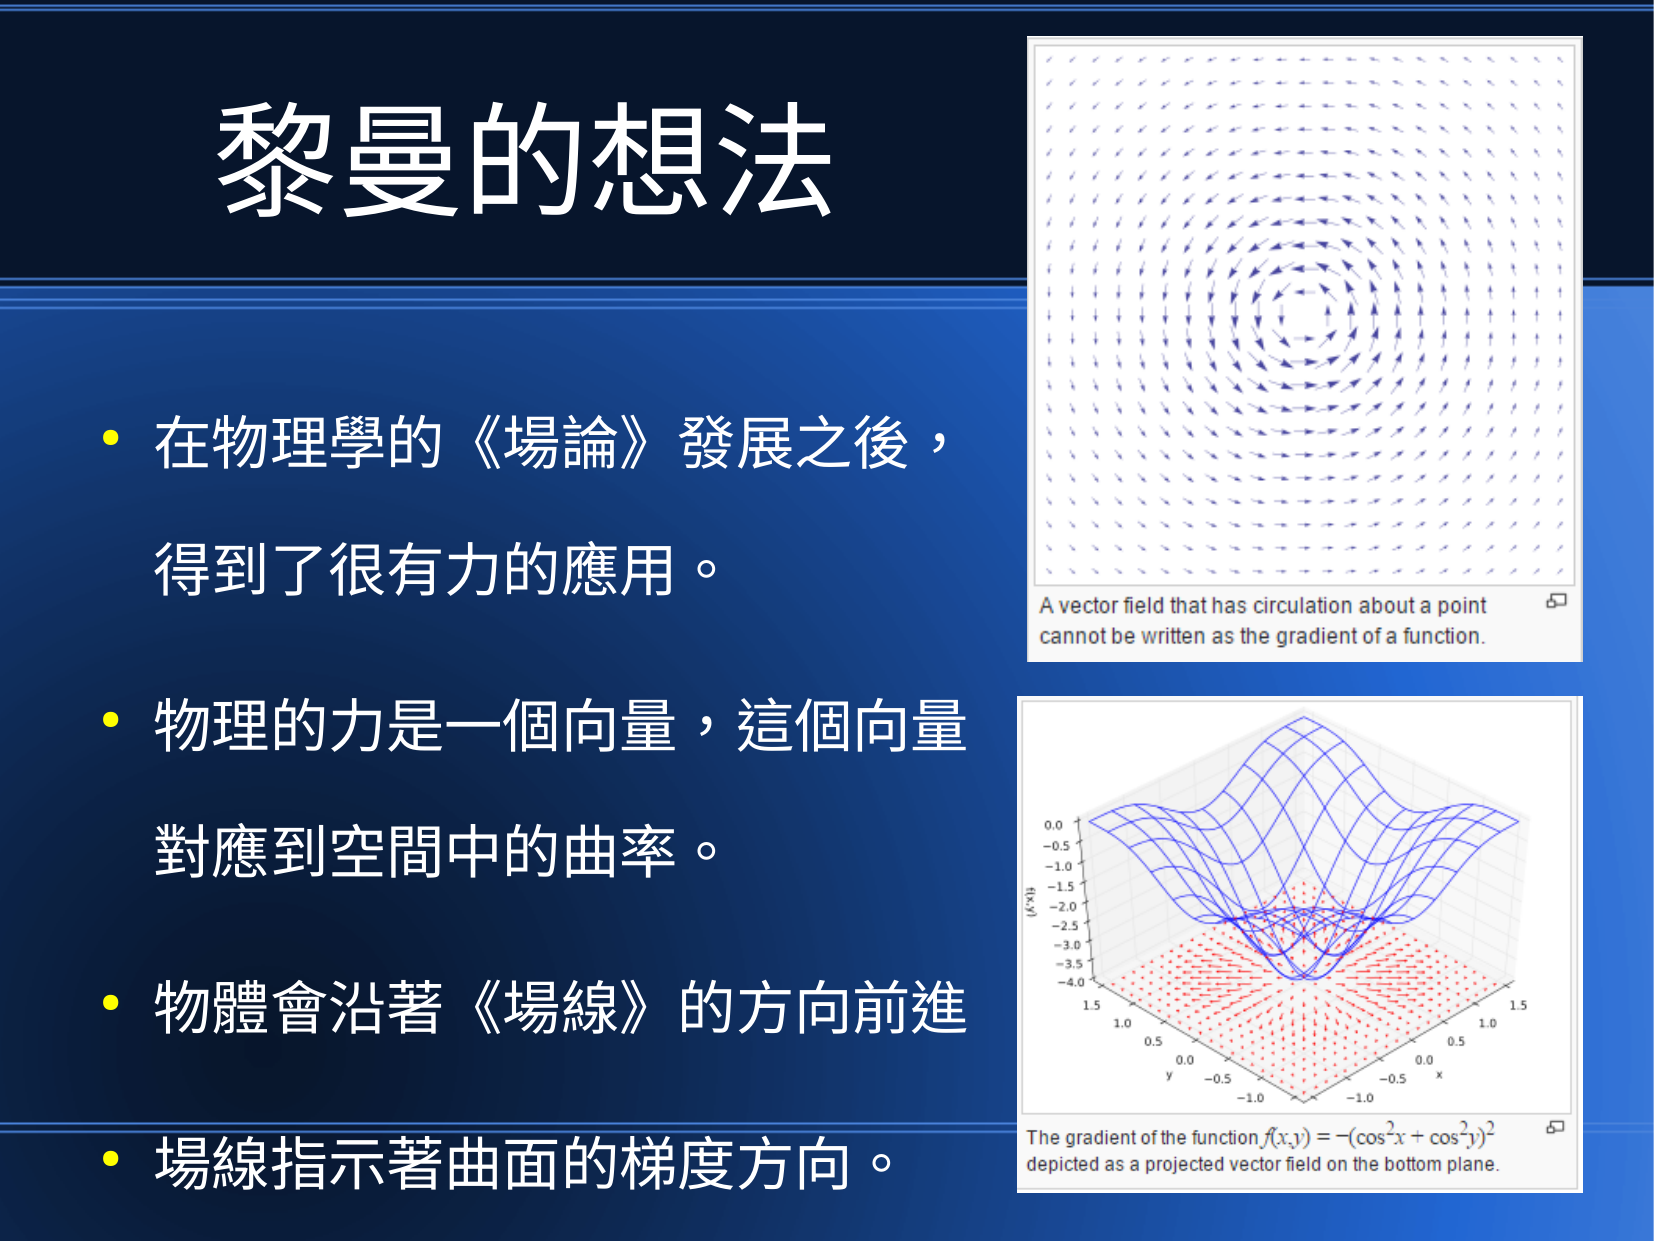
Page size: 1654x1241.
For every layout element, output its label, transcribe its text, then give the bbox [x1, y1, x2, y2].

picture [0, 0, 1654, 1241]
list 在物理學的《場論》發展之後，得到了很有力的應用。 物理的力是一個向量，這個向量對應到空間中的曲率。 物體會沿著《場線》的方向前進 場線指示著曲面的梯度方向。 [82, 355, 981, 1241]
title 黎曼的想法 [82, 49, 969, 257]
